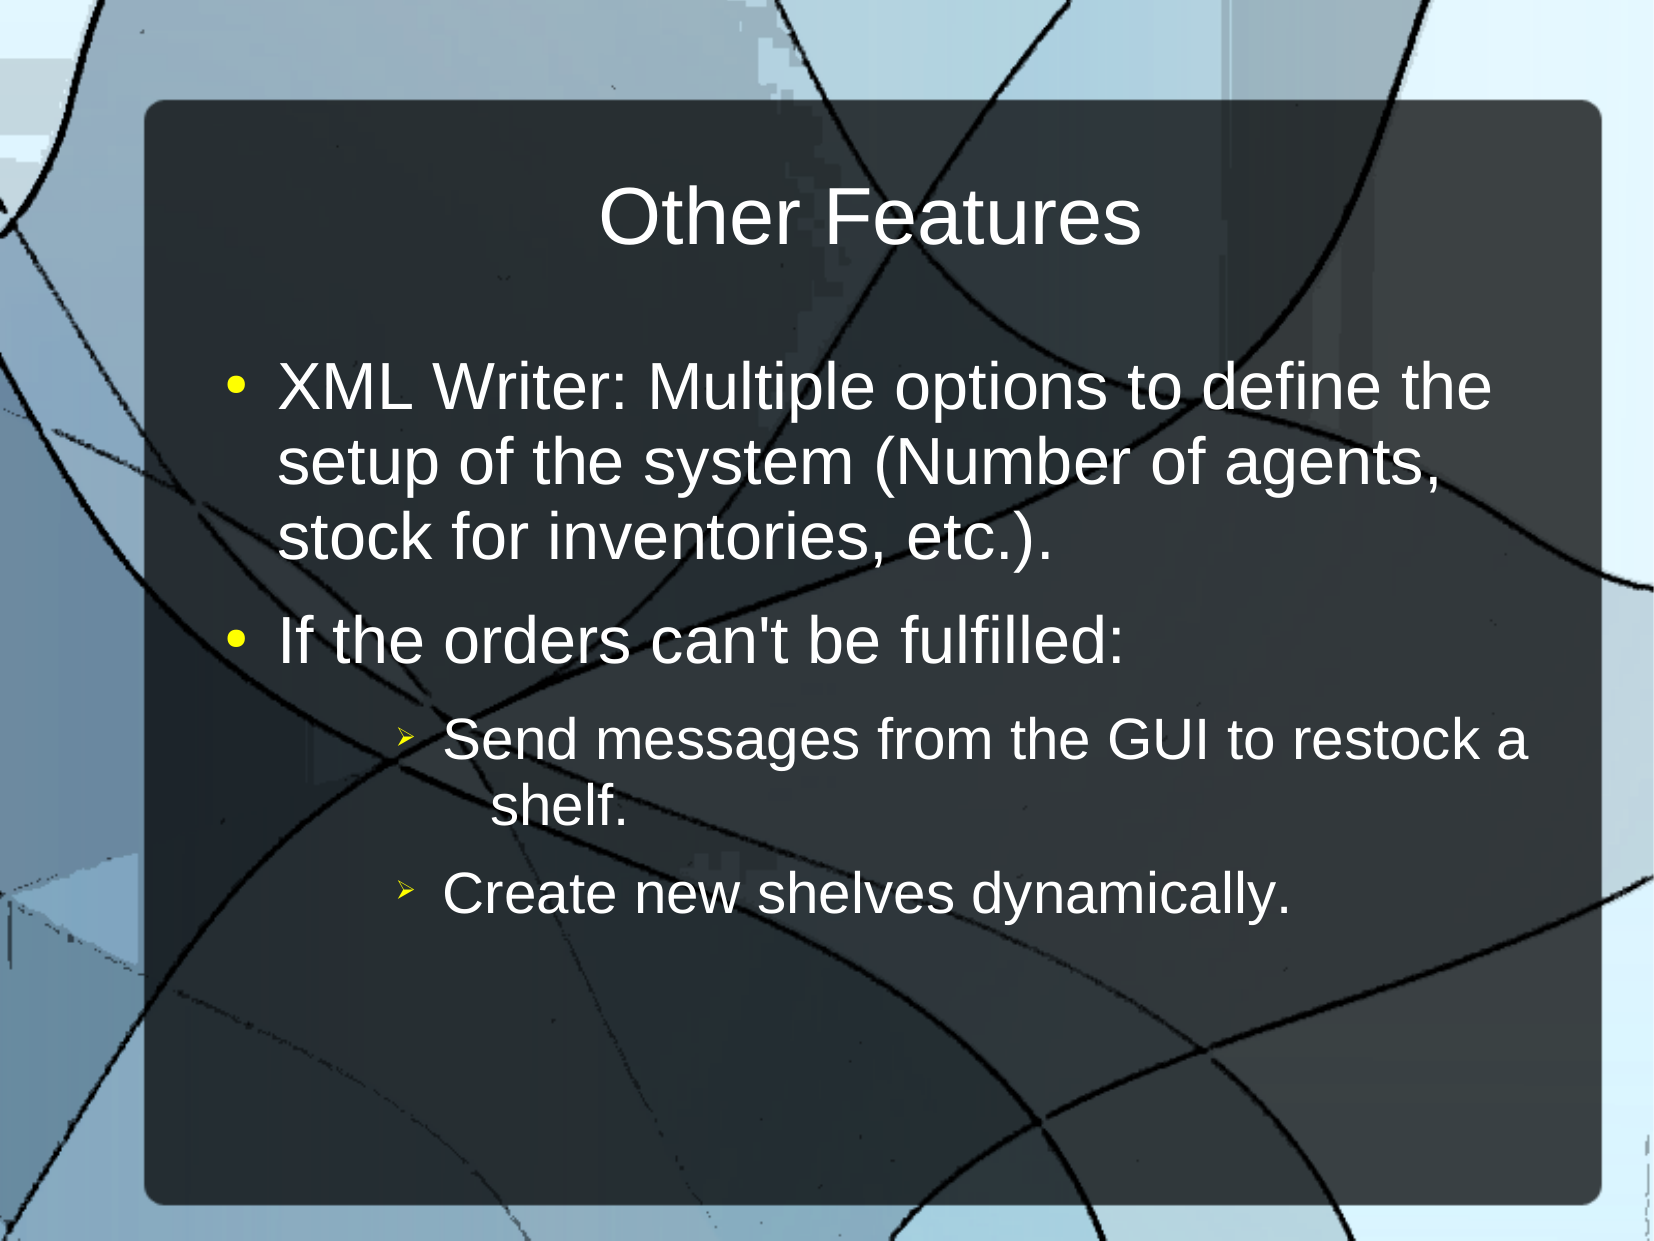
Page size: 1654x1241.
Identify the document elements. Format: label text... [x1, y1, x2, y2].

list XML Writer: Multiple options to define the setup of the system (Number of agents, stock for inventories, etc.). If the orders can't be fulfilled: Send messages from the GUI to restock a shelf. Create new shelves dynamically. [206, 349, 1571, 1104]
picture [0, 0, 1654, 1241]
title Other Features [159, 108, 1583, 325]
